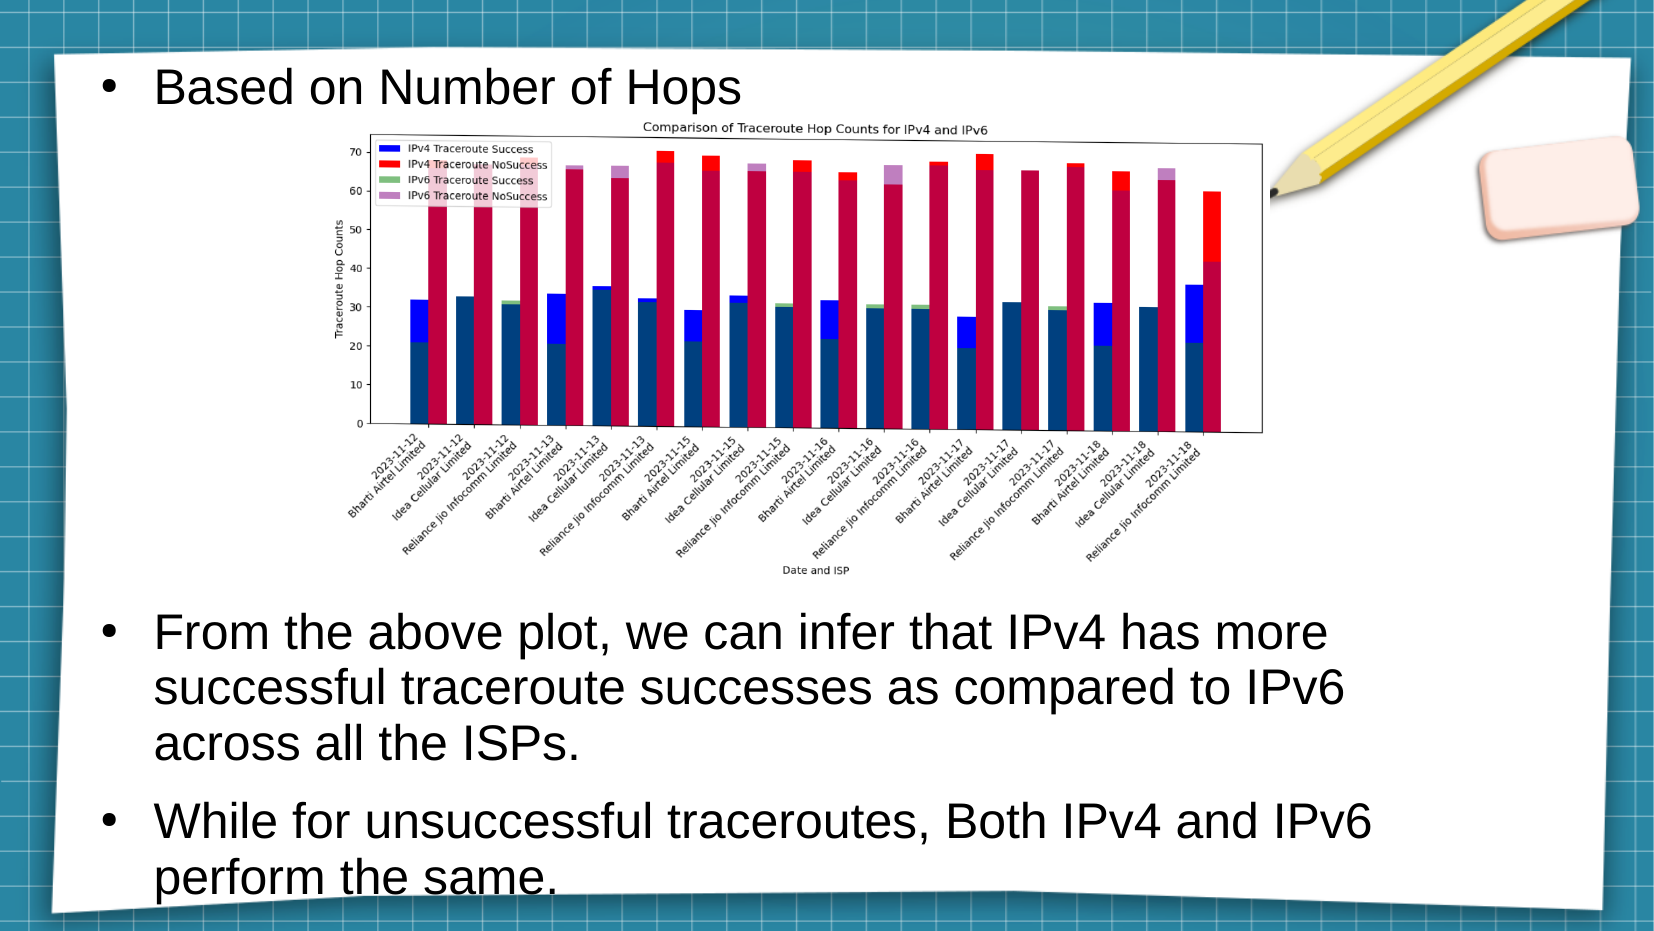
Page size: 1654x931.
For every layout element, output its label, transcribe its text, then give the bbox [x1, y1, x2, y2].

list Based on Number of Hops From the above plot, we can infer that IPv4 has more successful traceroute successes as compared to IPv6 across all the ISPs. While for unsuccessful traceroutes, Both IPv4 and IPv6 perform the same. [82, 59, 1471, 473]
picture [0, 0, 1654, 931]
